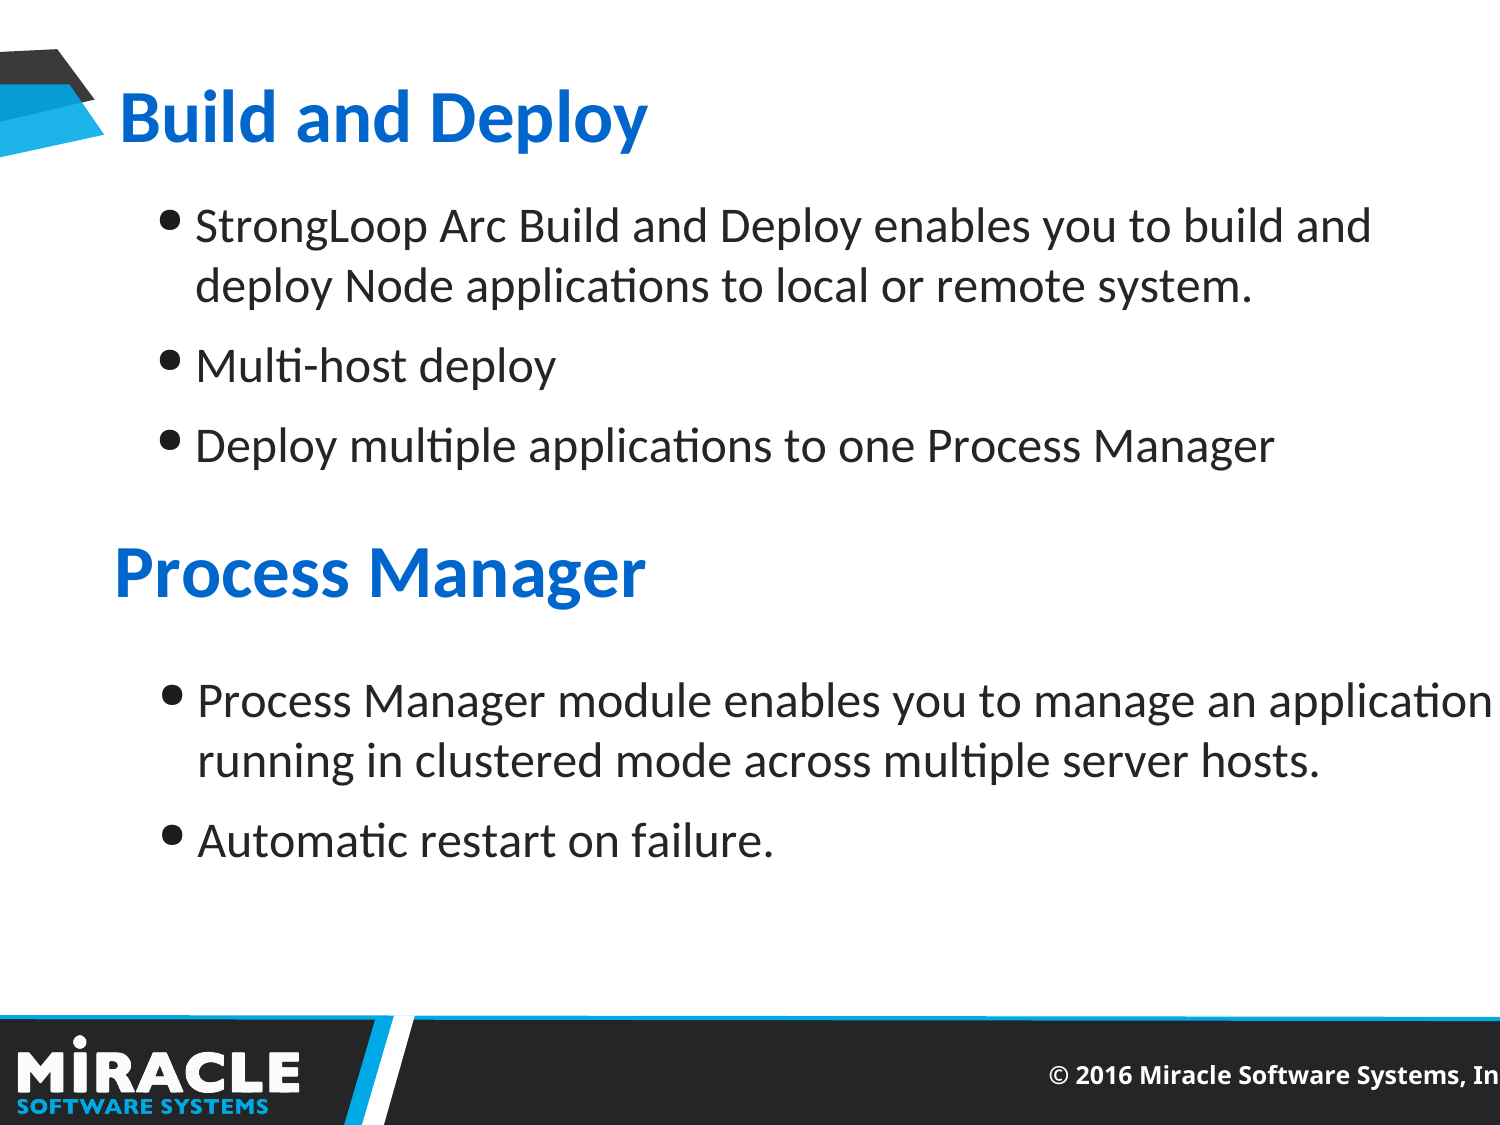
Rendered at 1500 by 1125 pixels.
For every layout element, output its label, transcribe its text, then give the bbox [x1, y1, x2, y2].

text_box StrongLoop Arc Build and Deploy enables you to build and deploy Node applications to local or remote system. Multi-host deploy Deploy multiple applications to one Process Manager [141, 185, 1486, 480]
text_box Process Manager [99, 515, 681, 621]
text_box Build and Deploy [104, 60, 665, 165]
text_box Process Manager module enables you to manage an application running in clustered mode across multiple server hosts. Automatic restart on failure. [143, 660, 1500, 875]
